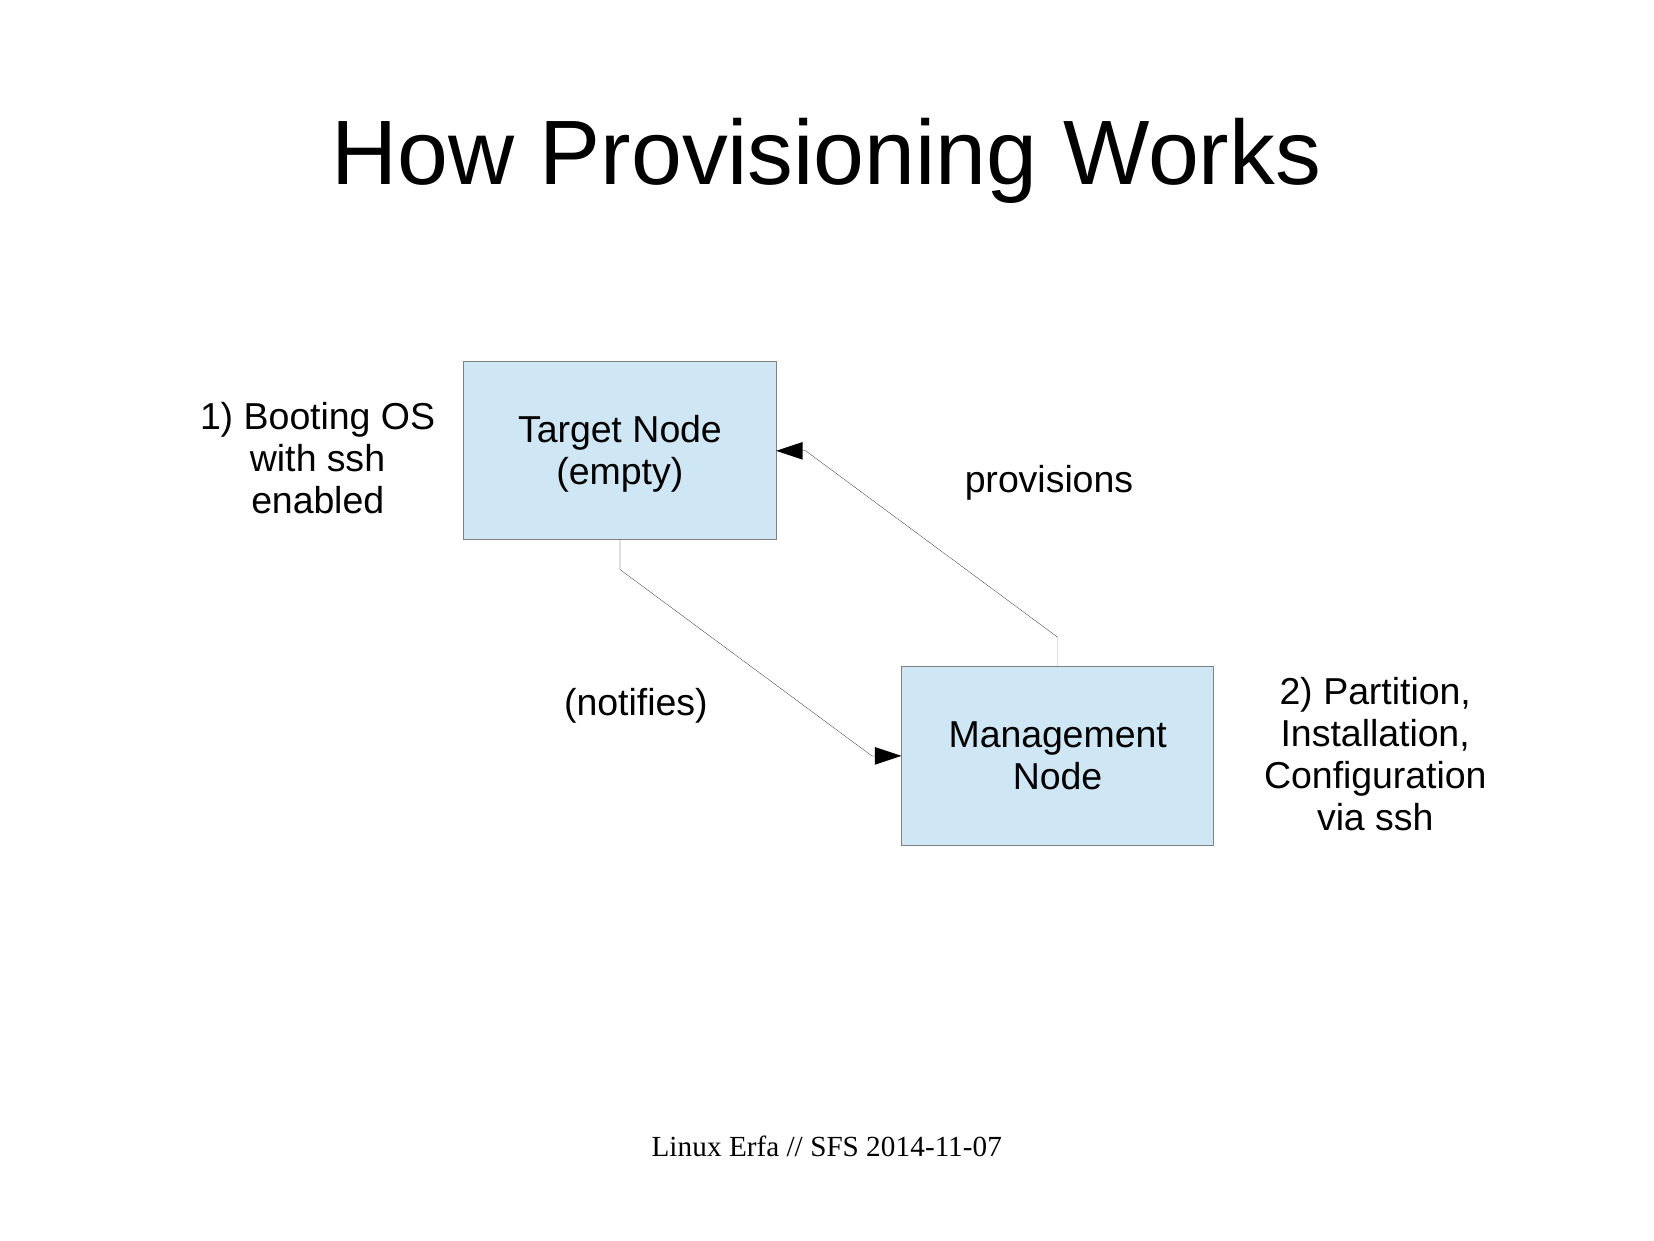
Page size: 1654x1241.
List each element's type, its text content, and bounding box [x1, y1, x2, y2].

text_box (notifies) [549, 674, 727, 749]
title How Provisioning Works [82, 49, 1571, 257]
text_box 1) Booting OS with ssh enabled [185, 388, 476, 530]
text_box provisions [949, 450, 1193, 508]
text_box Target Node (empty) [463, 361, 777, 540]
text_box Management Node [901, 666, 1214, 846]
text_box 2) Partition, Installation, Configuration via ssh [1249, 663, 1540, 851]
